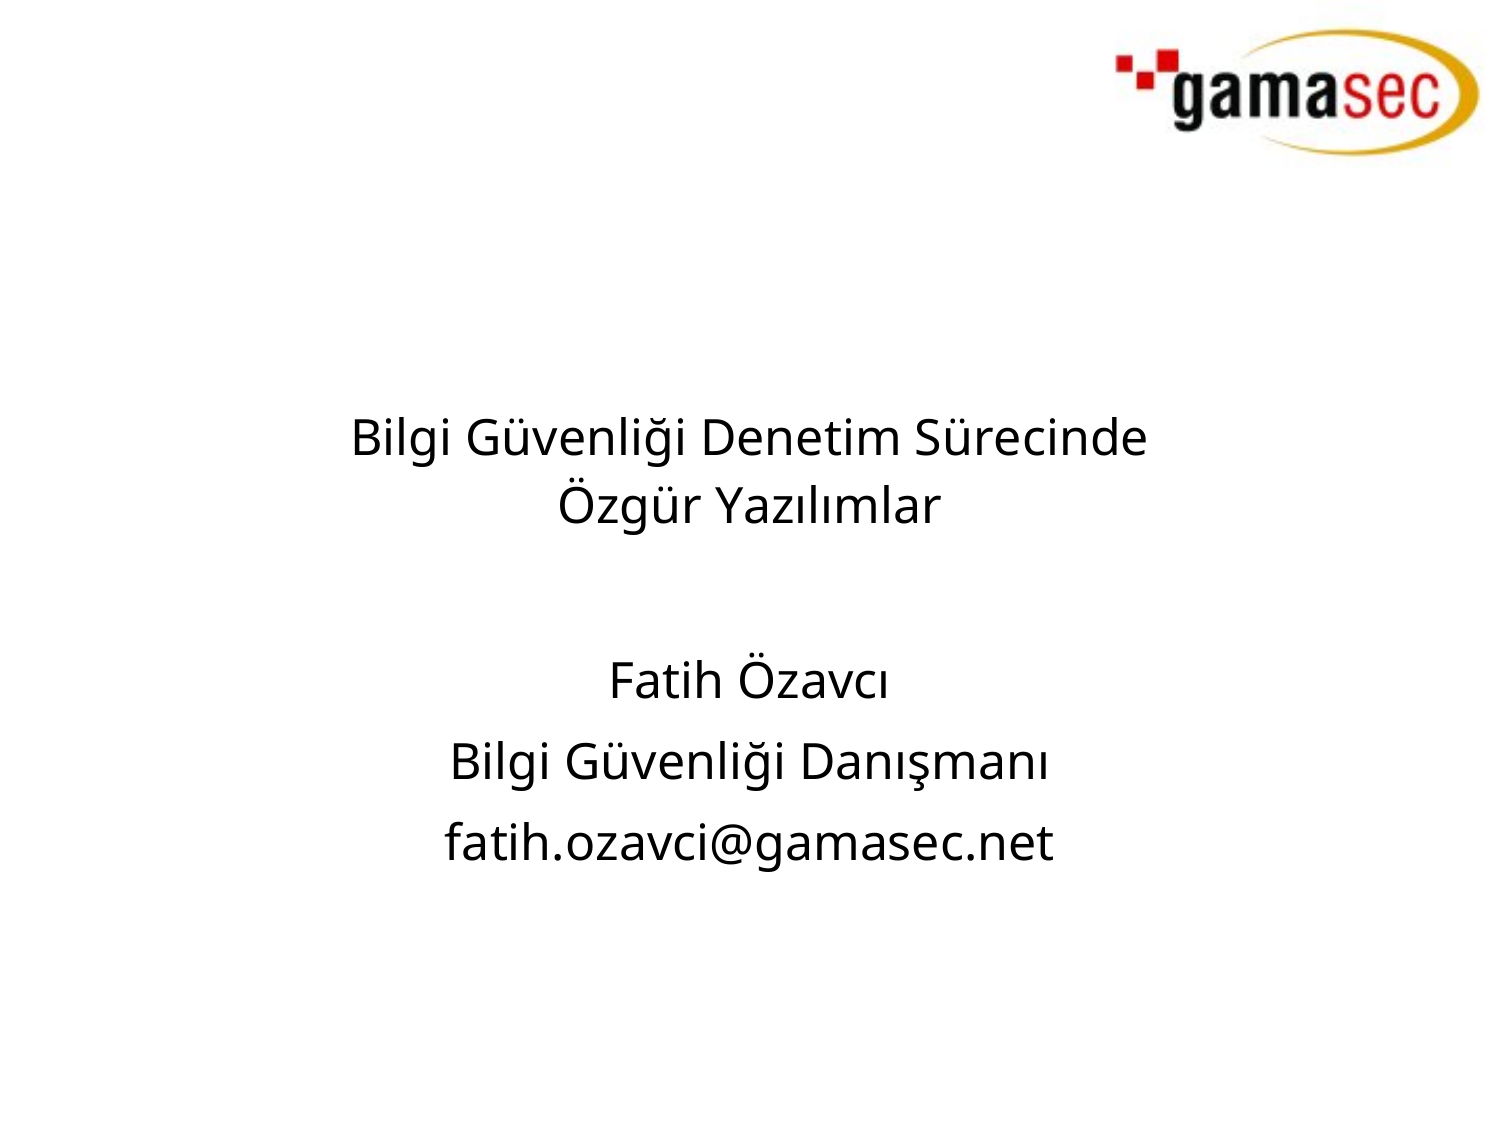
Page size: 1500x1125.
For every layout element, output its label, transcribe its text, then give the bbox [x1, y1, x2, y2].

subtitle Fatih Özavcı Bilgi Güvenliği Danışmanı fatih.ozavci@gamasec.net [225, 637, 1276, 926]
title Bilgi Güvenliği Denetim Sürecinde Özgür Yazılımlar [112, 349, 1388, 591]
picture [1083, 0, 1500, 180]
